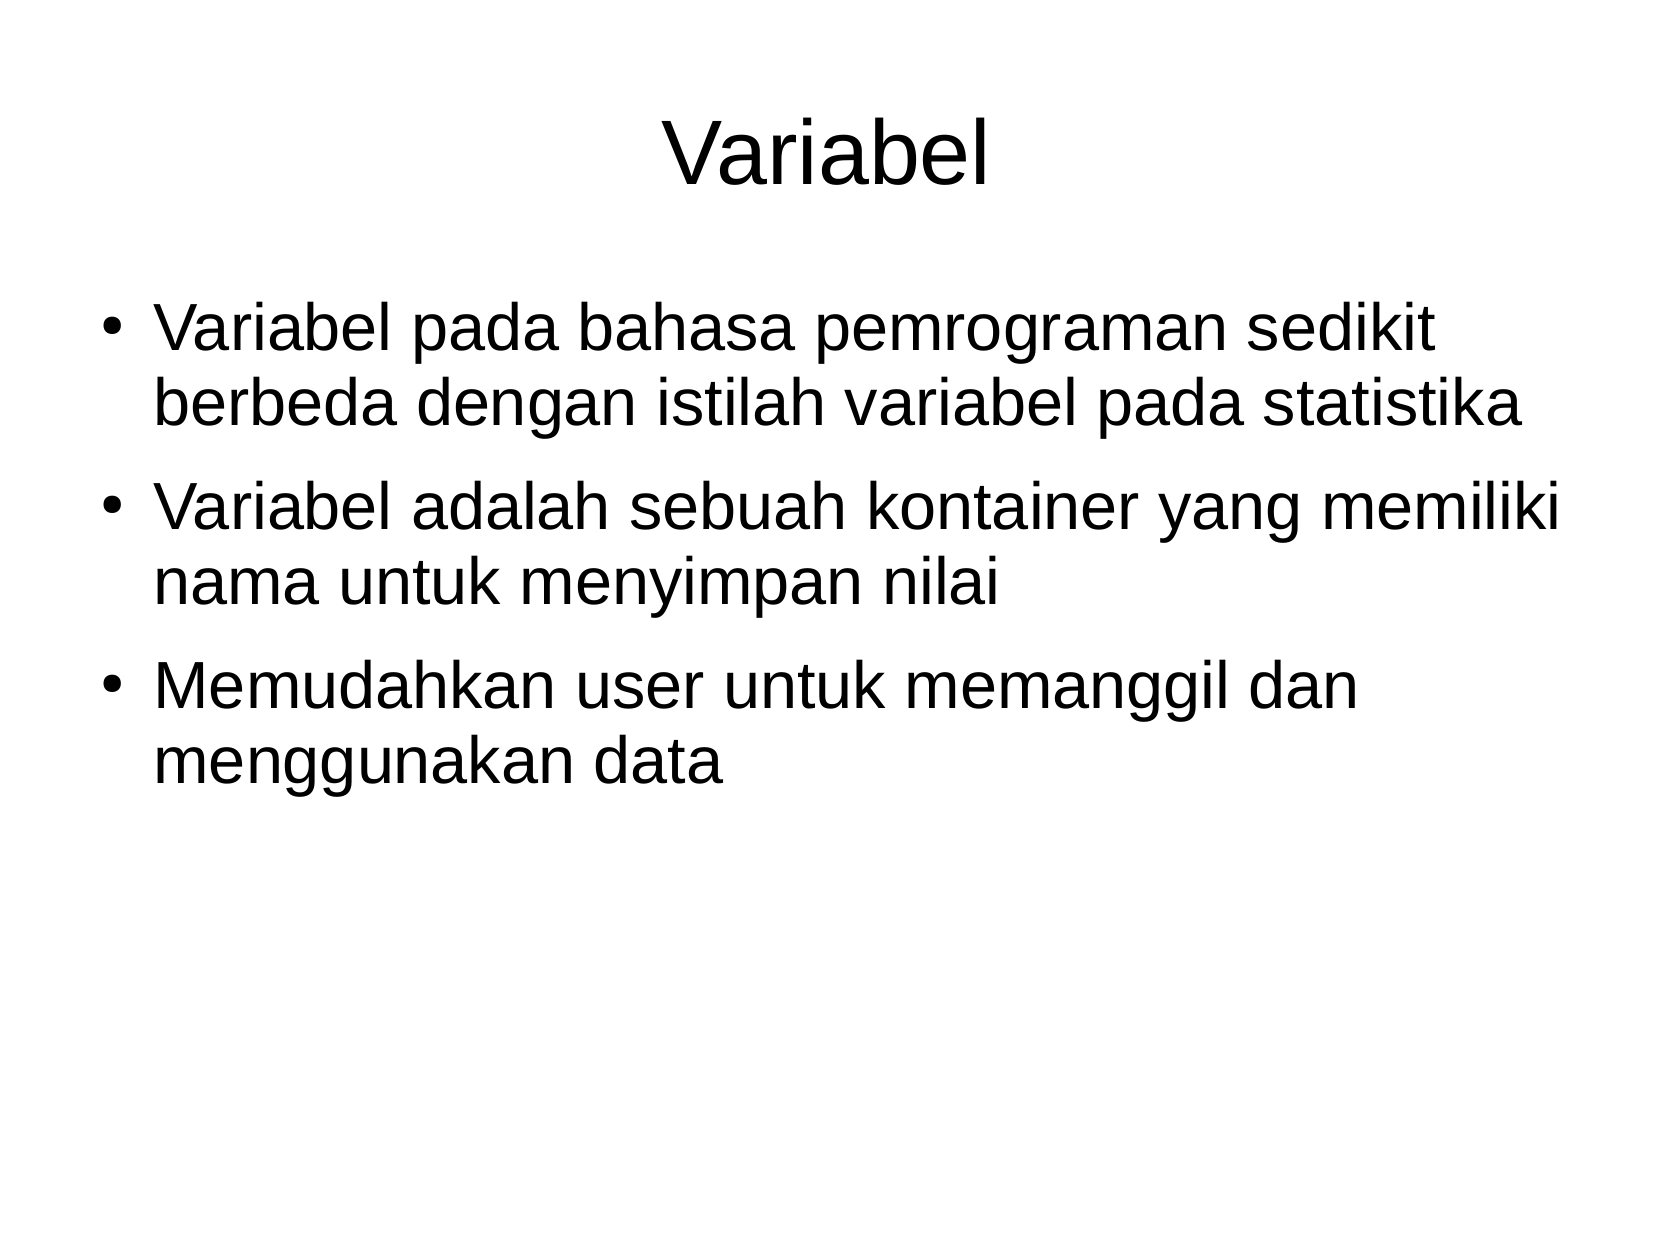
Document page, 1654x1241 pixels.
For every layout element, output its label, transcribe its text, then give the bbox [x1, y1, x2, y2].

list Variabel pada bahasa pemrograman sedikit berbeda dengan istilah variabel pada statistika Variabel adalah sebuah kontainer yang memiliki nama untuk menyimpan nilai Memudahkan user untuk memanggil dan menggunakan data [82, 290, 1571, 1010]
title Variabel [82, 49, 1571, 257]
